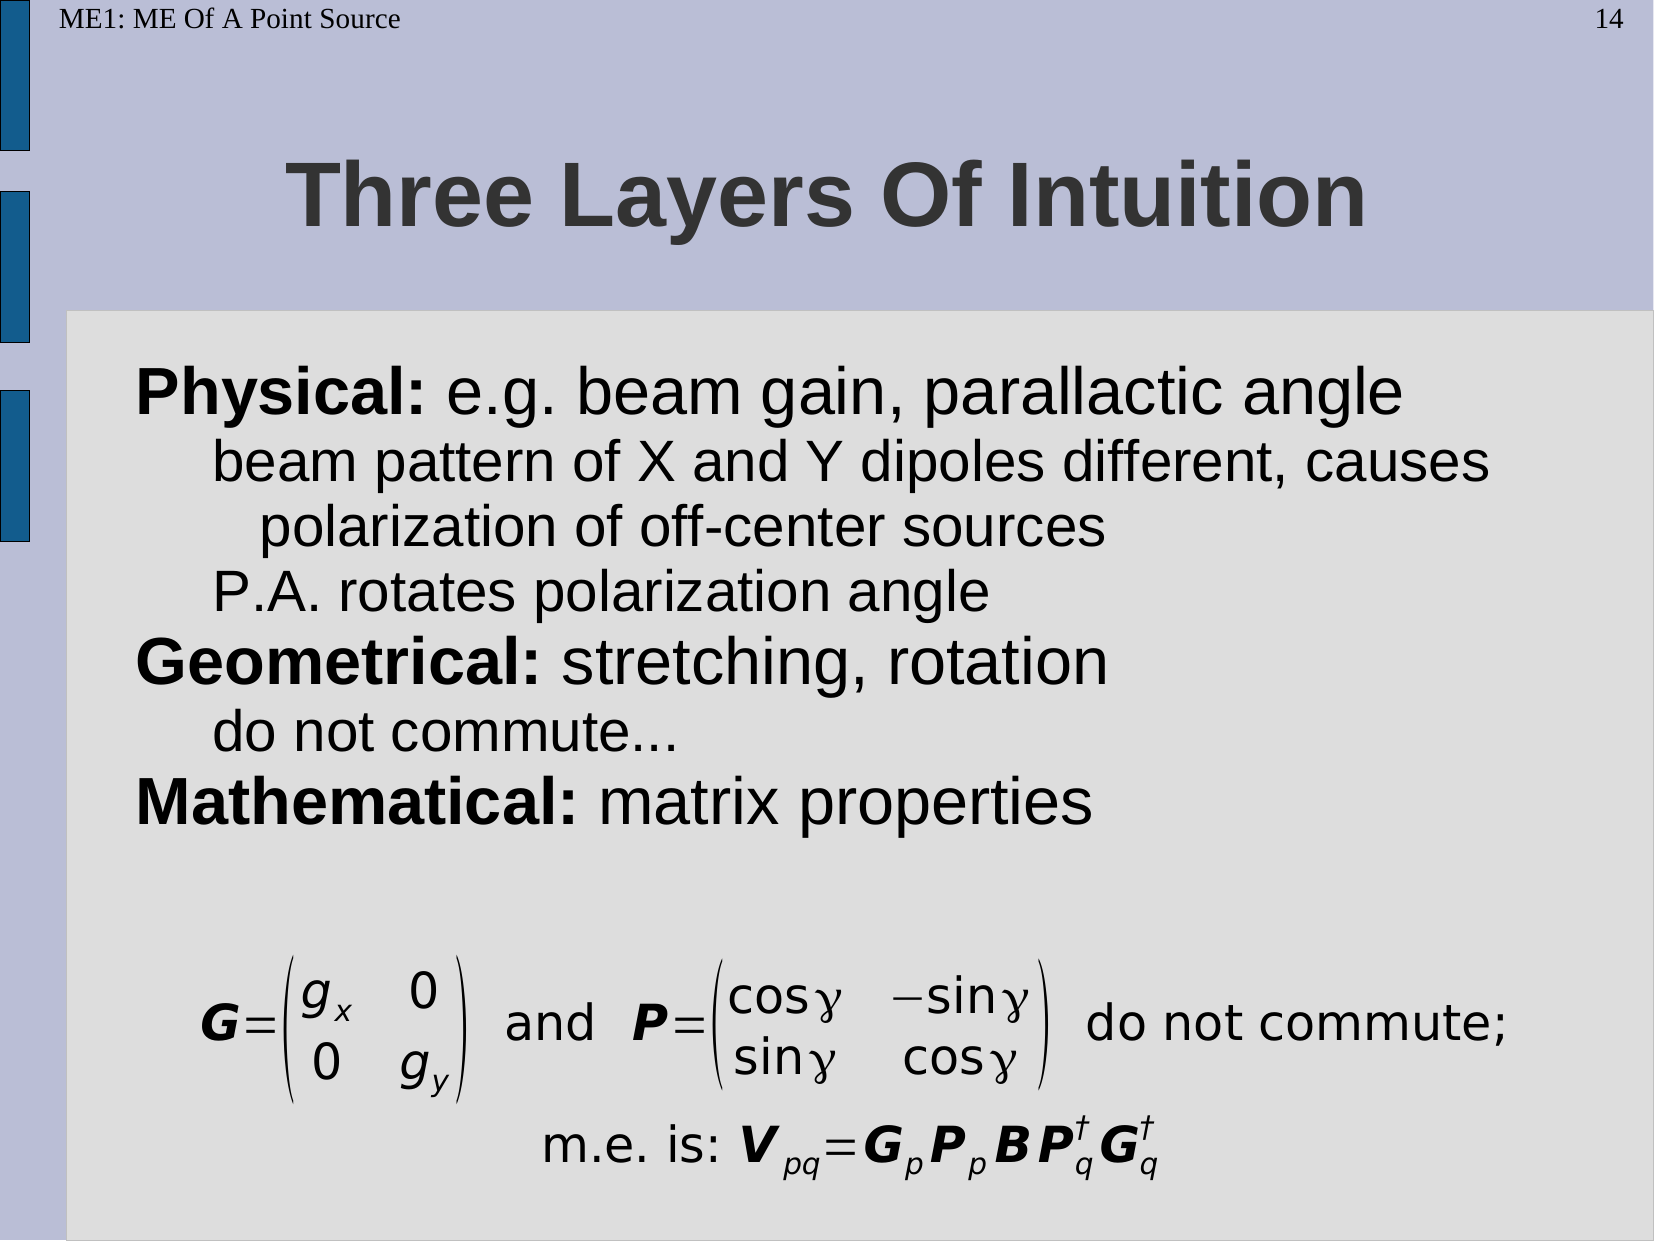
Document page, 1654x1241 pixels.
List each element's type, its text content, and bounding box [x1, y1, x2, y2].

list Physical: e.g. beam gain, parallactic angle beam pattern of X and Y dipoles different, causes polarization of off-center sources P.A. rotates polarization angle Geometrical: stretching, rotation do not commute... Mathematical: matrix properties [118, 354, 1531, 975]
chart [194, 951, 1506, 1182]
title Three Layers Of Intuition [121, 91, 1534, 299]
